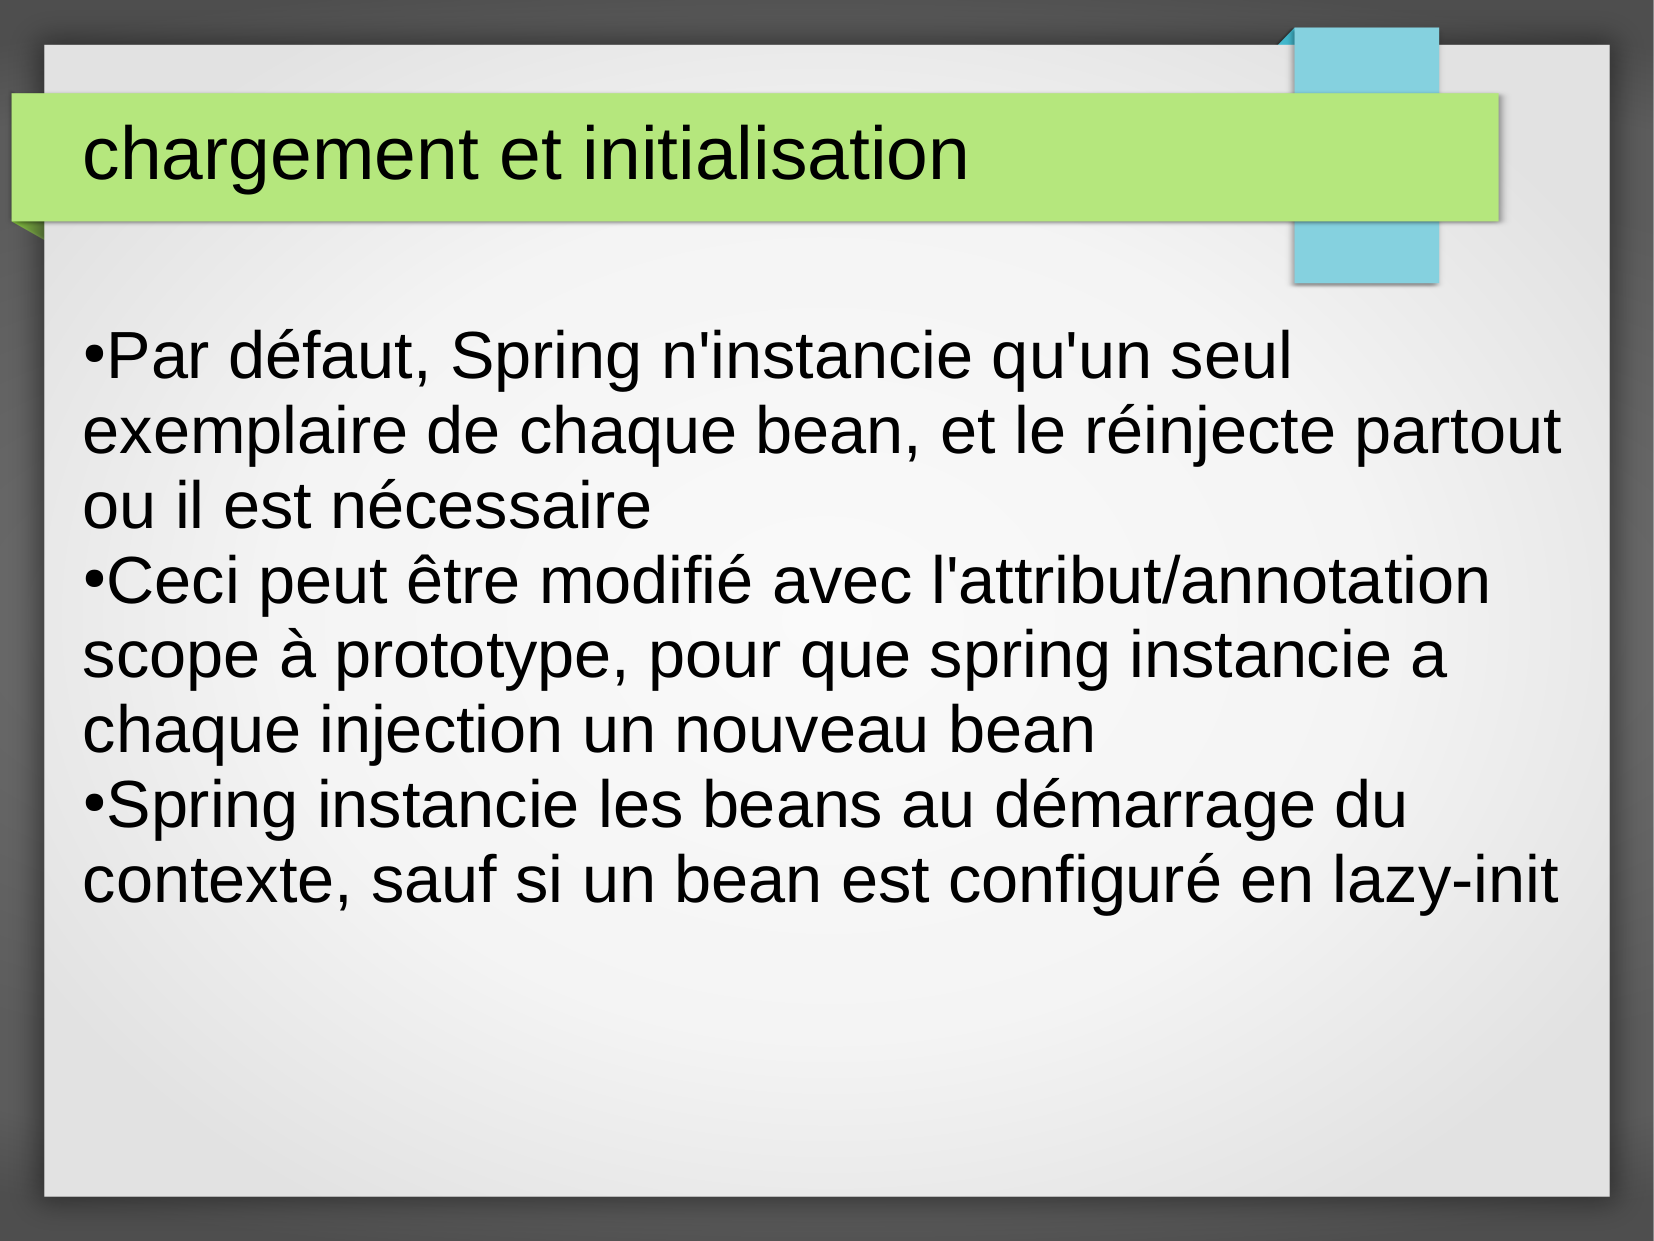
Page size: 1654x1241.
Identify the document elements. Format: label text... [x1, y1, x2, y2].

subtitle Par défaut, Spring n'instancie qu'un seul exemplaire de chaque bean, et le réinjecte partout ou il est nécessaire Ceci peut être modifié avec l'attribut/annotation scope à prototype, pour que spring instancie a chaque injection un nouveau bean Spring instancie les beans au démarrage du contexte, sauf si un bean est configuré en lazy-init [82, 243, 1571, 1067]
picture [0, 0, 1654, 1241]
title chargement et initialisation [82, 94, 1264, 213]
